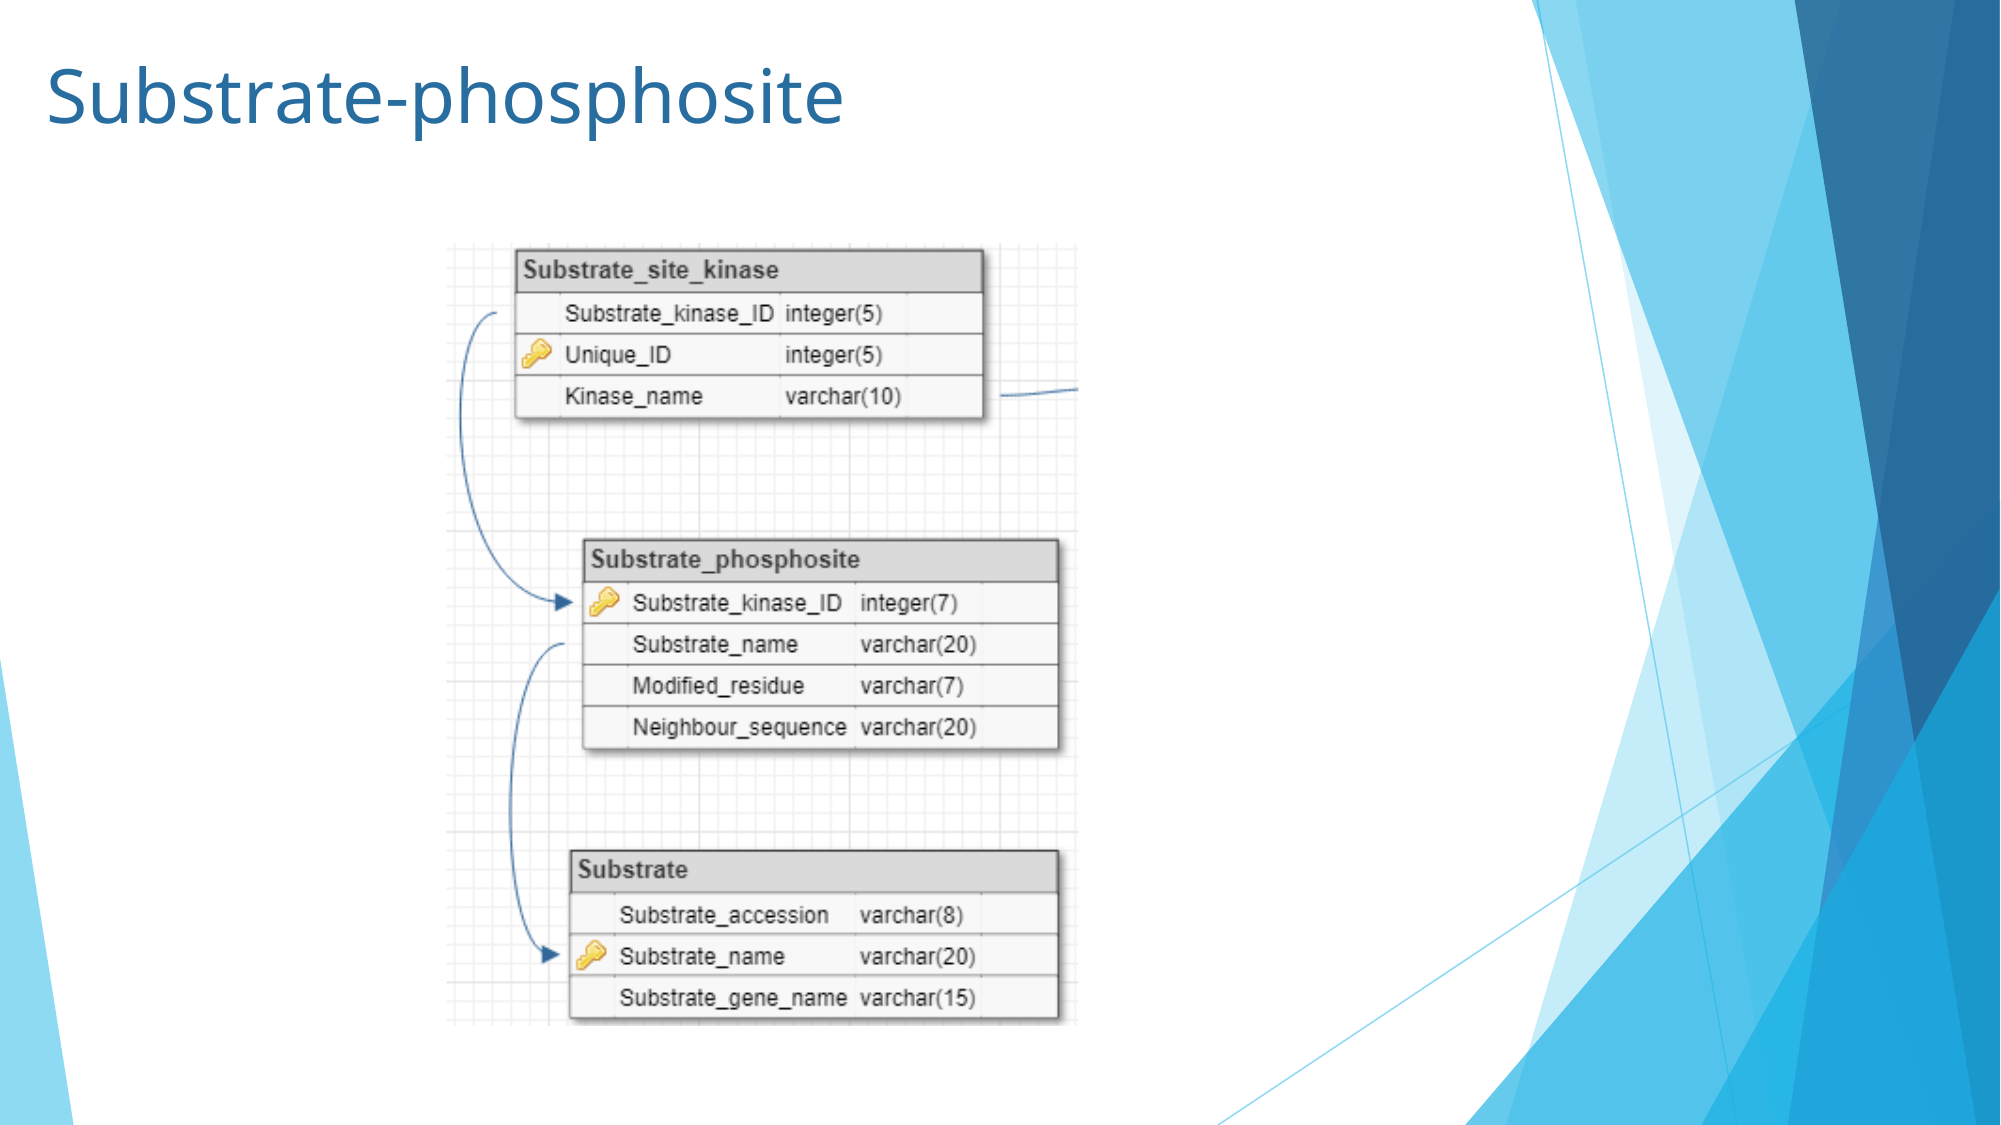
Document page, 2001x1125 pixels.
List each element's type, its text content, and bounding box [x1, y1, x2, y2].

picture [446, 243, 1079, 1026]
text_box Substrate-phosphosite [0, 0, 1121, 188]
